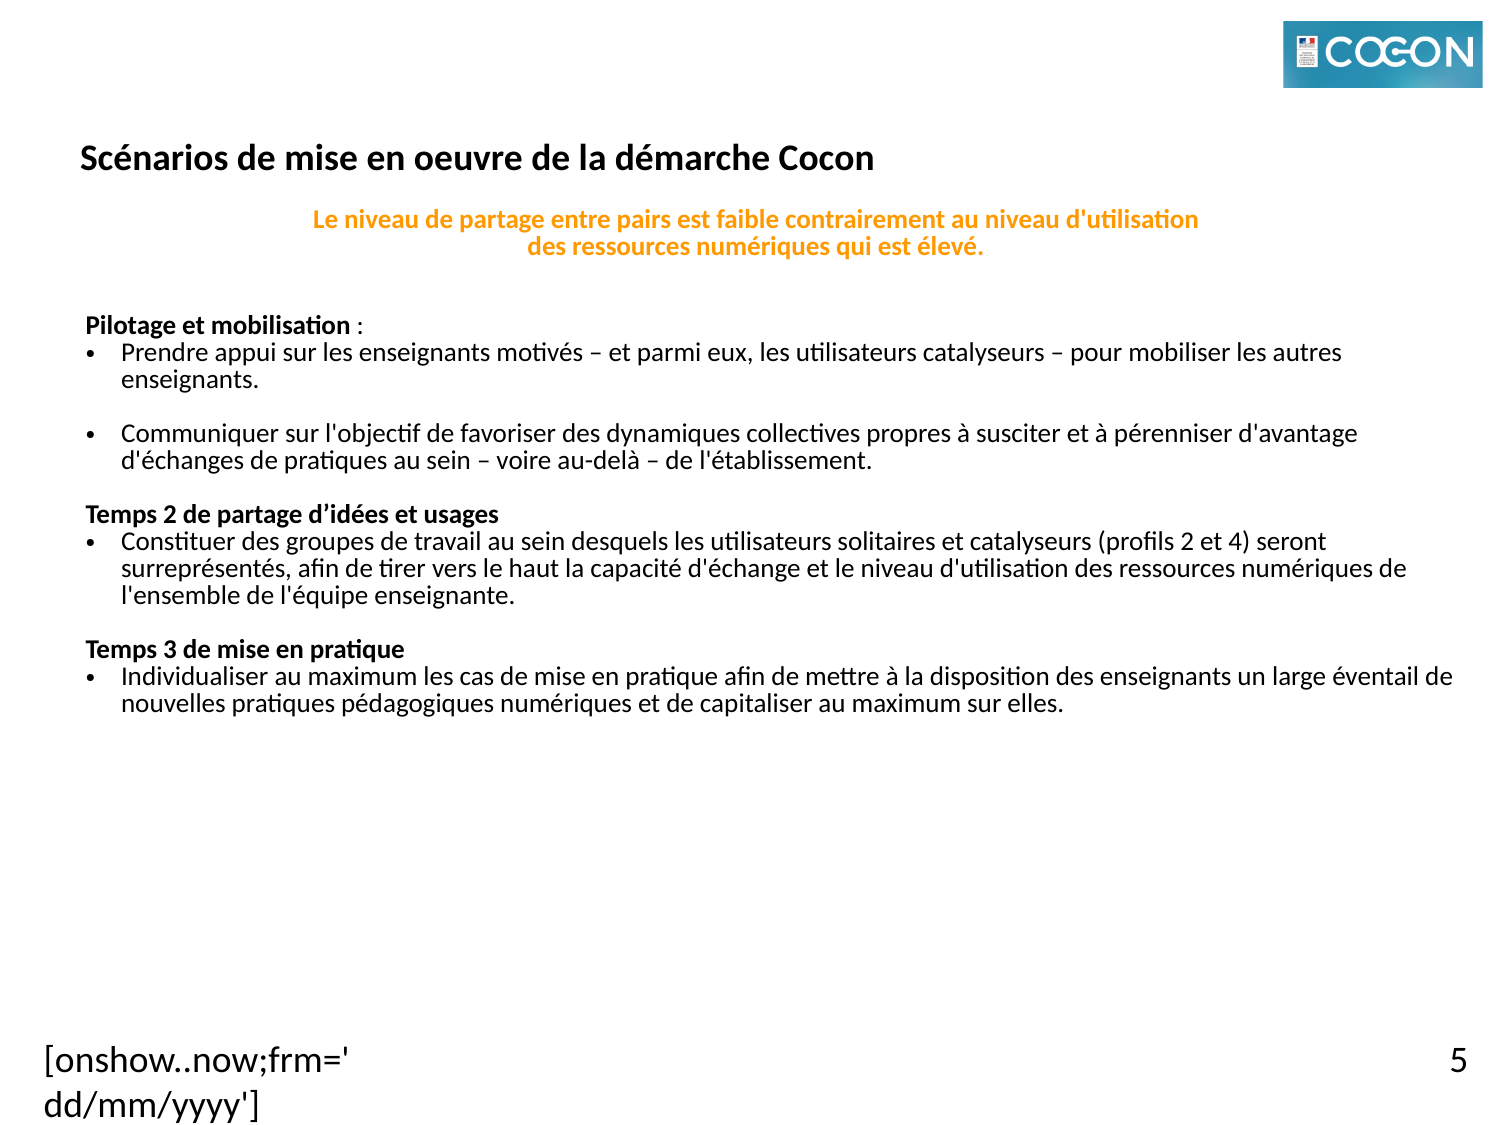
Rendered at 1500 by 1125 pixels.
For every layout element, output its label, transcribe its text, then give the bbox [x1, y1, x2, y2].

text_box Pilotage et mobilisation : Prendre appui sur les enseignants motivés – et parmi eux, les utilisateurs catalyseurs – pour mobiliser les autres enseignants. Communiquer sur l'objectif de favoriser des dynamiques collectives propres à susciter et à pérenniser d'avantage d'échanges de pratiques au sein – voire au-delà – de l'établissement. Temps 2 de partage d’idées et usages Constituer des groupes de travail au sein desquels les utilisateurs solitaires et catalyseurs (profils 2 et 4) seront surreprésentés, afin de tirer vers le haut la capacité d'échange et le niveau d'utilisation des ressources numériques de l'ensemble de l'équipe enseignante. Temps 3 de mise en pratique Individualiser au maximum les cas de mise en pratique afin de mettre à la disposition des enseignants un large éventail de nouvelles pratiques pédagogiques numériques et de capitaliser au maximum sur elles. [70, 307, 1477, 818]
picture [1283, 21, 1483, 88]
slide_number <numéro> [1145, 1027, 1484, 1088]
title Scénarios de mise en oeuvre de la démarche Cocon [65, 130, 1459, 189]
slide_number [onshow..now;frm='dd/mm/yyyy'] [28, 1027, 367, 1088]
text_box Le niveau de partage entre pairs est faible contrairement au niveau d'utilisation des ressources numériques qui est élevé. [82, 200, 1430, 282]
